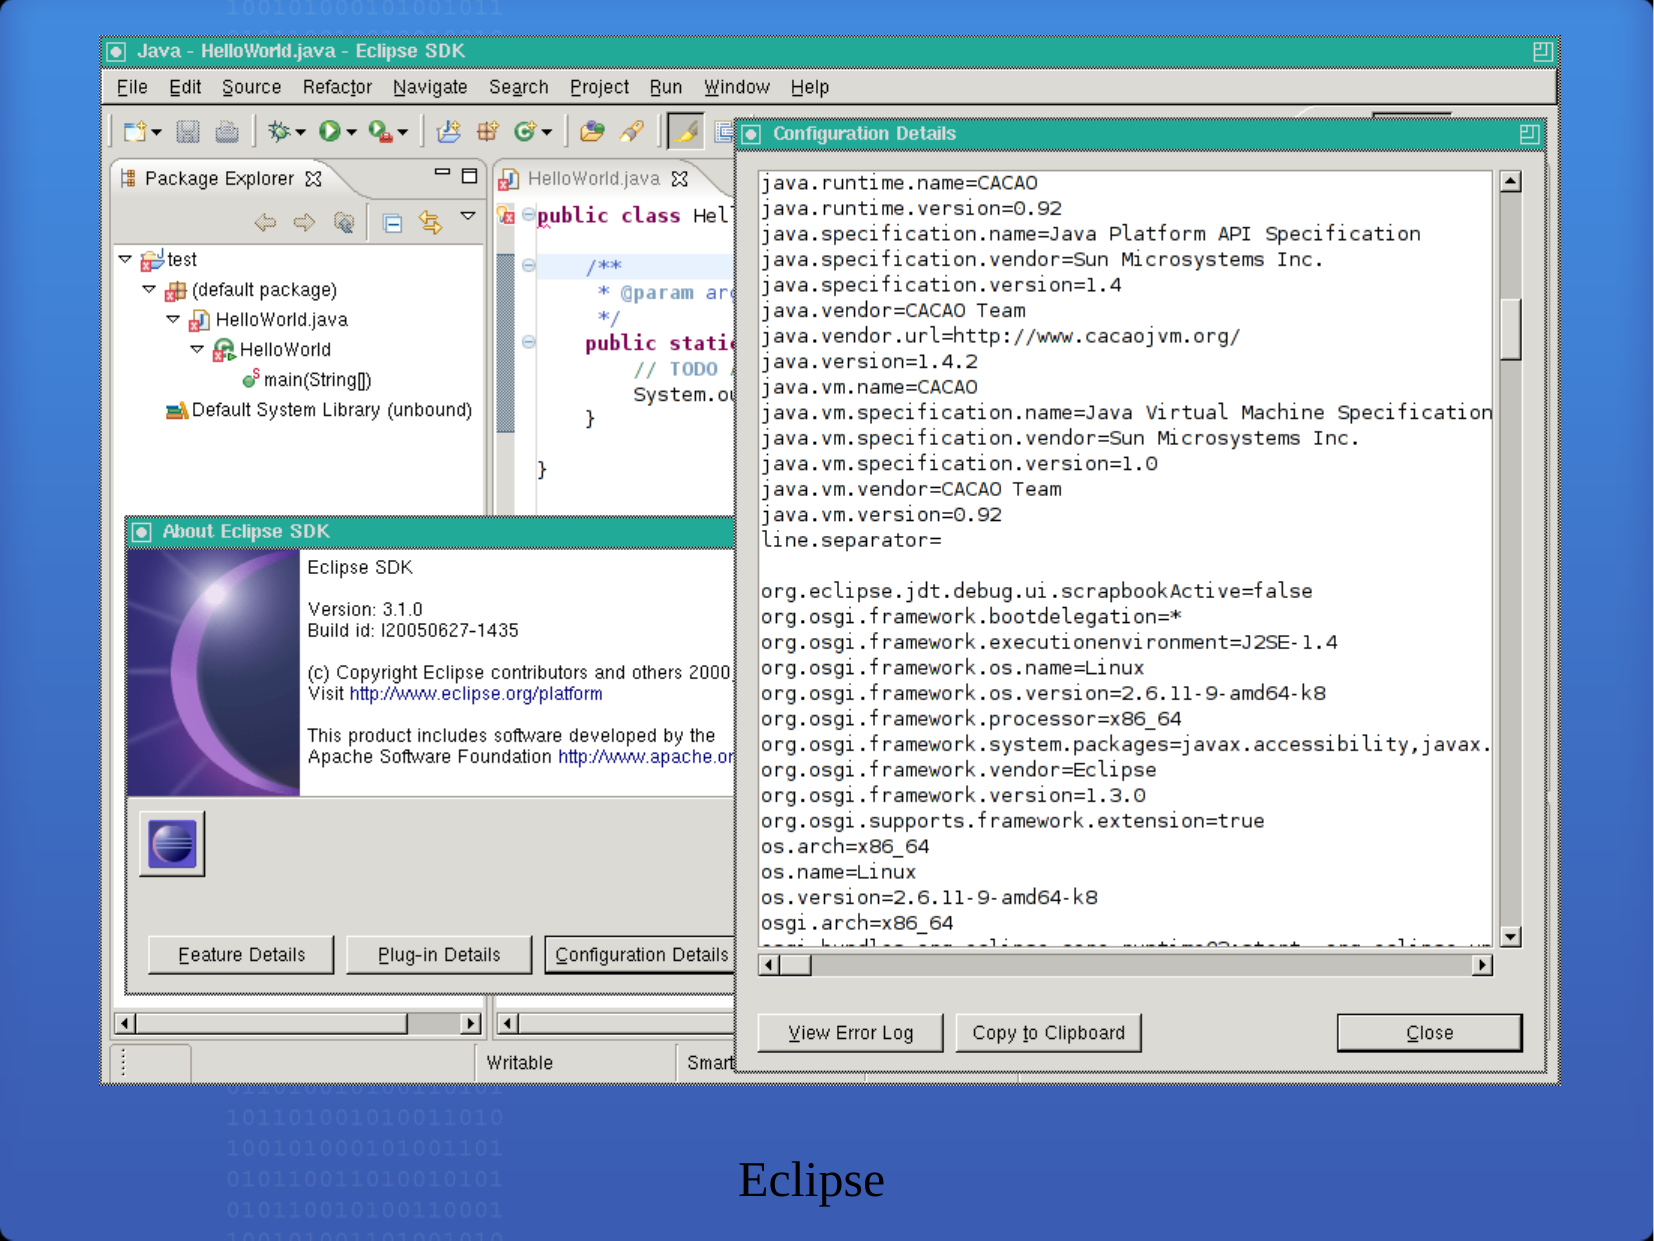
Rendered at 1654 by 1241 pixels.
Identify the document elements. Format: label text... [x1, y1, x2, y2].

text_box Eclipse [738, 1151, 886, 1207]
picture [0, 0, 1654, 1241]
